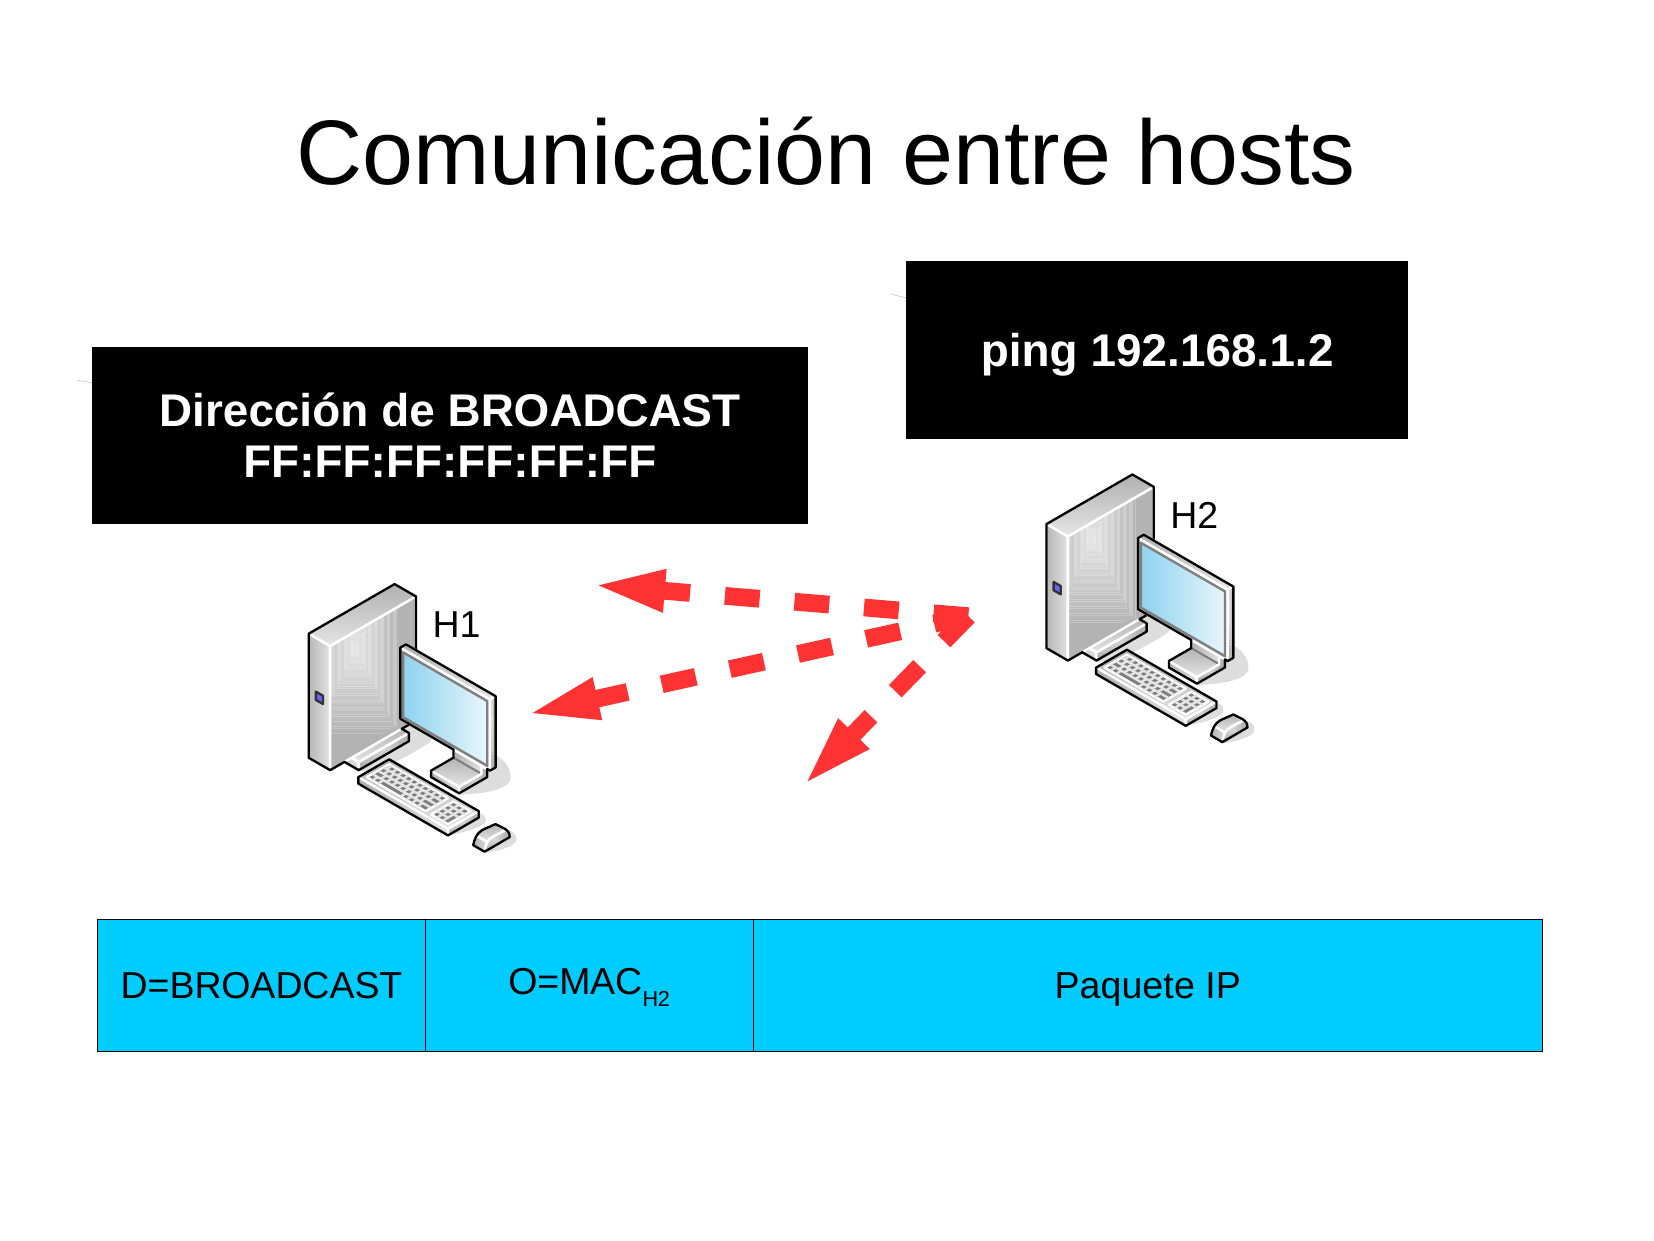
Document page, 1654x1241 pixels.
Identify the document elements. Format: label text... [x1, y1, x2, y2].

text_box [1227, 722, 1253, 742]
title Comunicación entre hosts [82, 49, 1571, 257]
text_box Paquete IP [753, 919, 1543, 1052]
text_box [1140, 537, 1232, 681]
text_box [1213, 717, 1245, 740]
text_box [1100, 617, 1169, 661]
text_box [402, 647, 494, 791]
text_box O=MACH2 [425, 919, 753, 1052]
text_box H2 [1155, 486, 1234, 544]
text_box [463, 757, 510, 794]
text_box [1048, 477, 1152, 658]
text_box H1 [417, 596, 496, 654]
text_box [489, 832, 516, 852]
text_box [1098, 652, 1215, 723]
text_box ping 192.168.1.2 [891, 261, 1408, 439]
text_box [1193, 705, 1223, 724]
text_box D=BROADCAST [97, 919, 425, 1052]
text_box Dirección de BROADCAST FF:FF:FF:FF:FF:FF [77, 347, 808, 524]
text_box [457, 814, 485, 833]
text_box [364, 726, 431, 770]
text_box [476, 826, 508, 850]
text_box [360, 762, 477, 833]
text_box [1201, 647, 1248, 684]
text_box [310, 586, 414, 768]
